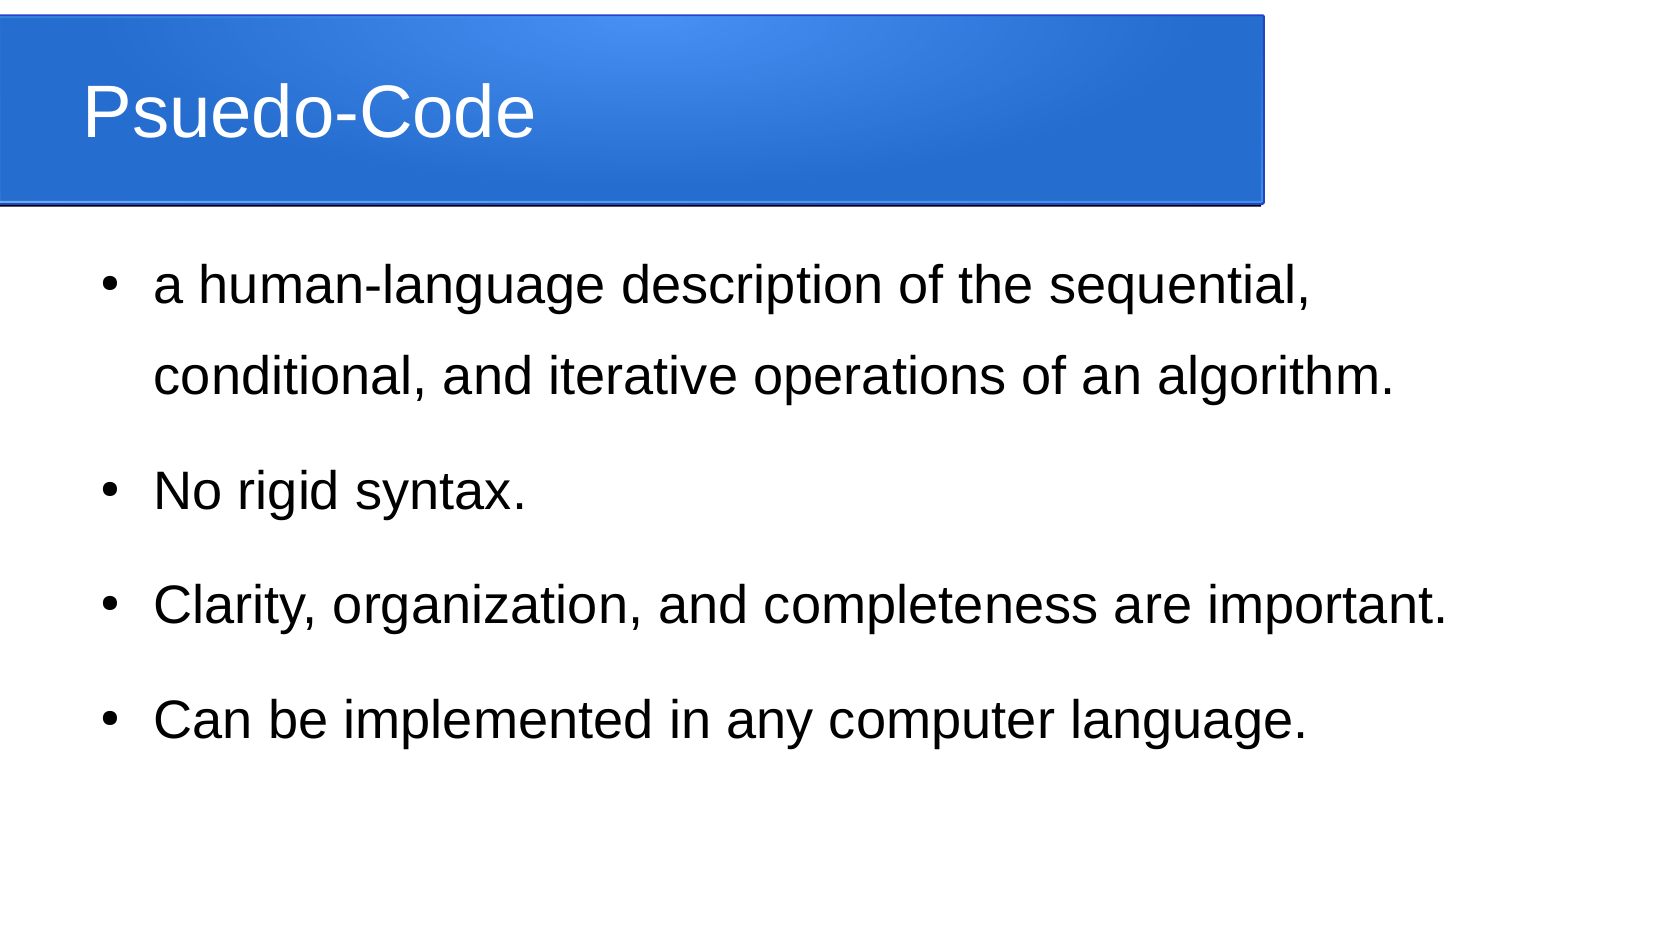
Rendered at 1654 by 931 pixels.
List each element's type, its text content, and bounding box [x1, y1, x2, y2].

title Psuedo-Code [82, 35, 1235, 189]
list a human-language description of the sequential, conditional, and iterative operations of an algorithm. No rigid syntax. Clarity, organization, and completeness are important. Can be implemented in any computer language. [82, 224, 1571, 764]
